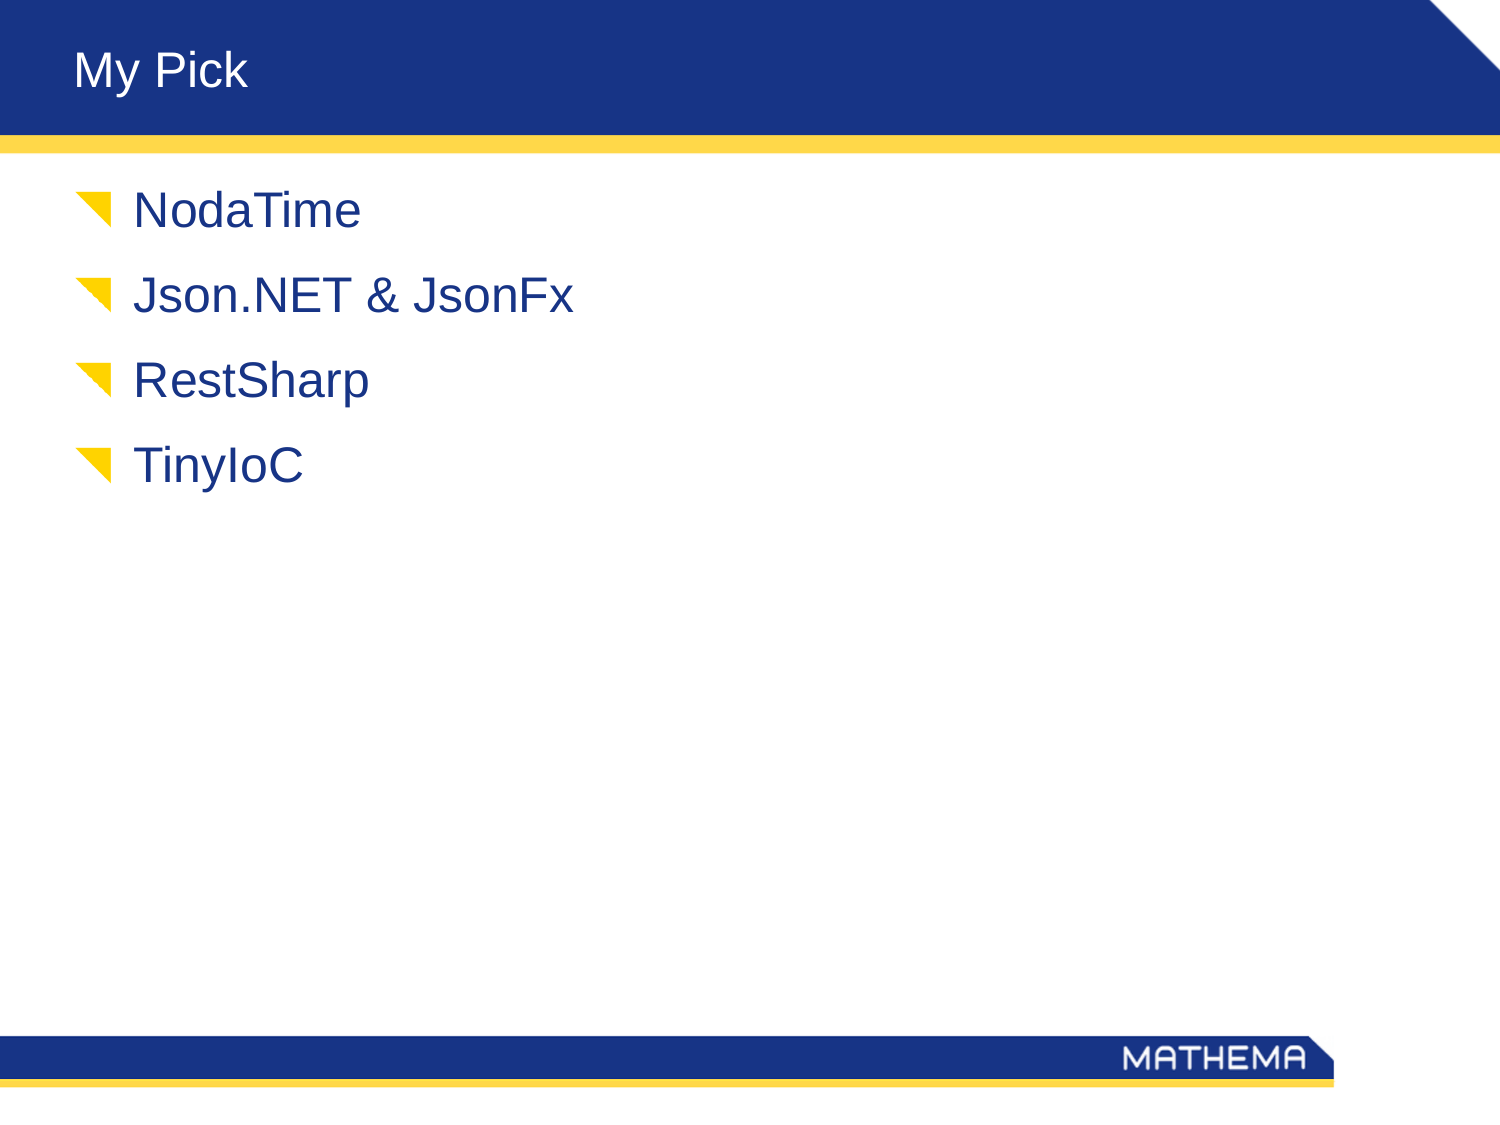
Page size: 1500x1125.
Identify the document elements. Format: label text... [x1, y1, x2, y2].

picture [0, 0, 1500, 1125]
title My Pick [73, 40, 1276, 100]
list NodaTime Json.NET & JsonFx RestSharp TinyIoC [75, 181, 1426, 1008]
